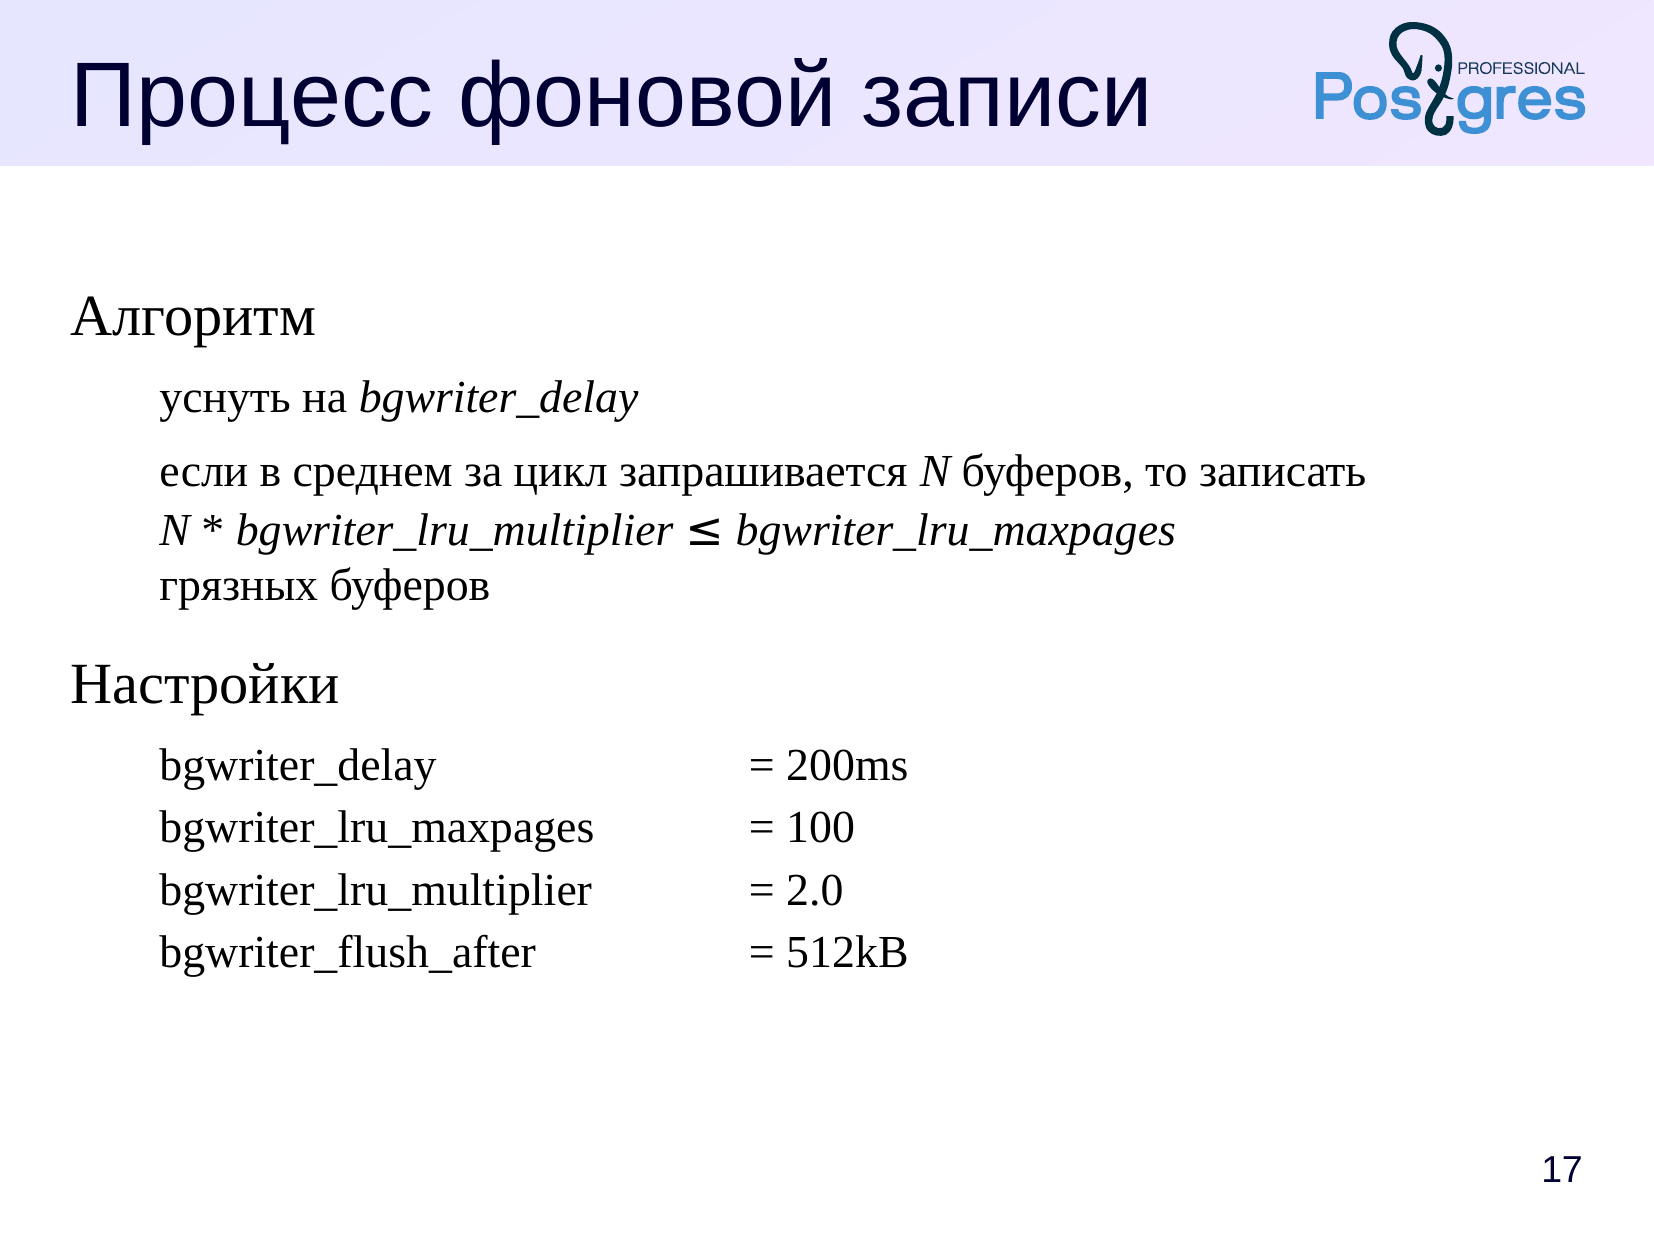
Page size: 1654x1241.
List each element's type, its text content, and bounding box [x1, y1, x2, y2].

title Процесс фоновой записи [70, 43, 1241, 147]
list Алгоритм уснуть на bgwriter_delay если в среднем за цикл запрашивается N буферов, то записать N * bgwriter_lru_multiplier ≤ bgwriter_lru_maxpages грязных буферов Настройки bgwriter_delay = 200ms bgwriter_lru_maxpages = 100 bgwriter_lru_multiplier = 2.0 bgwriter_flush_after = 512kB [70, 283, 1583, 1141]
